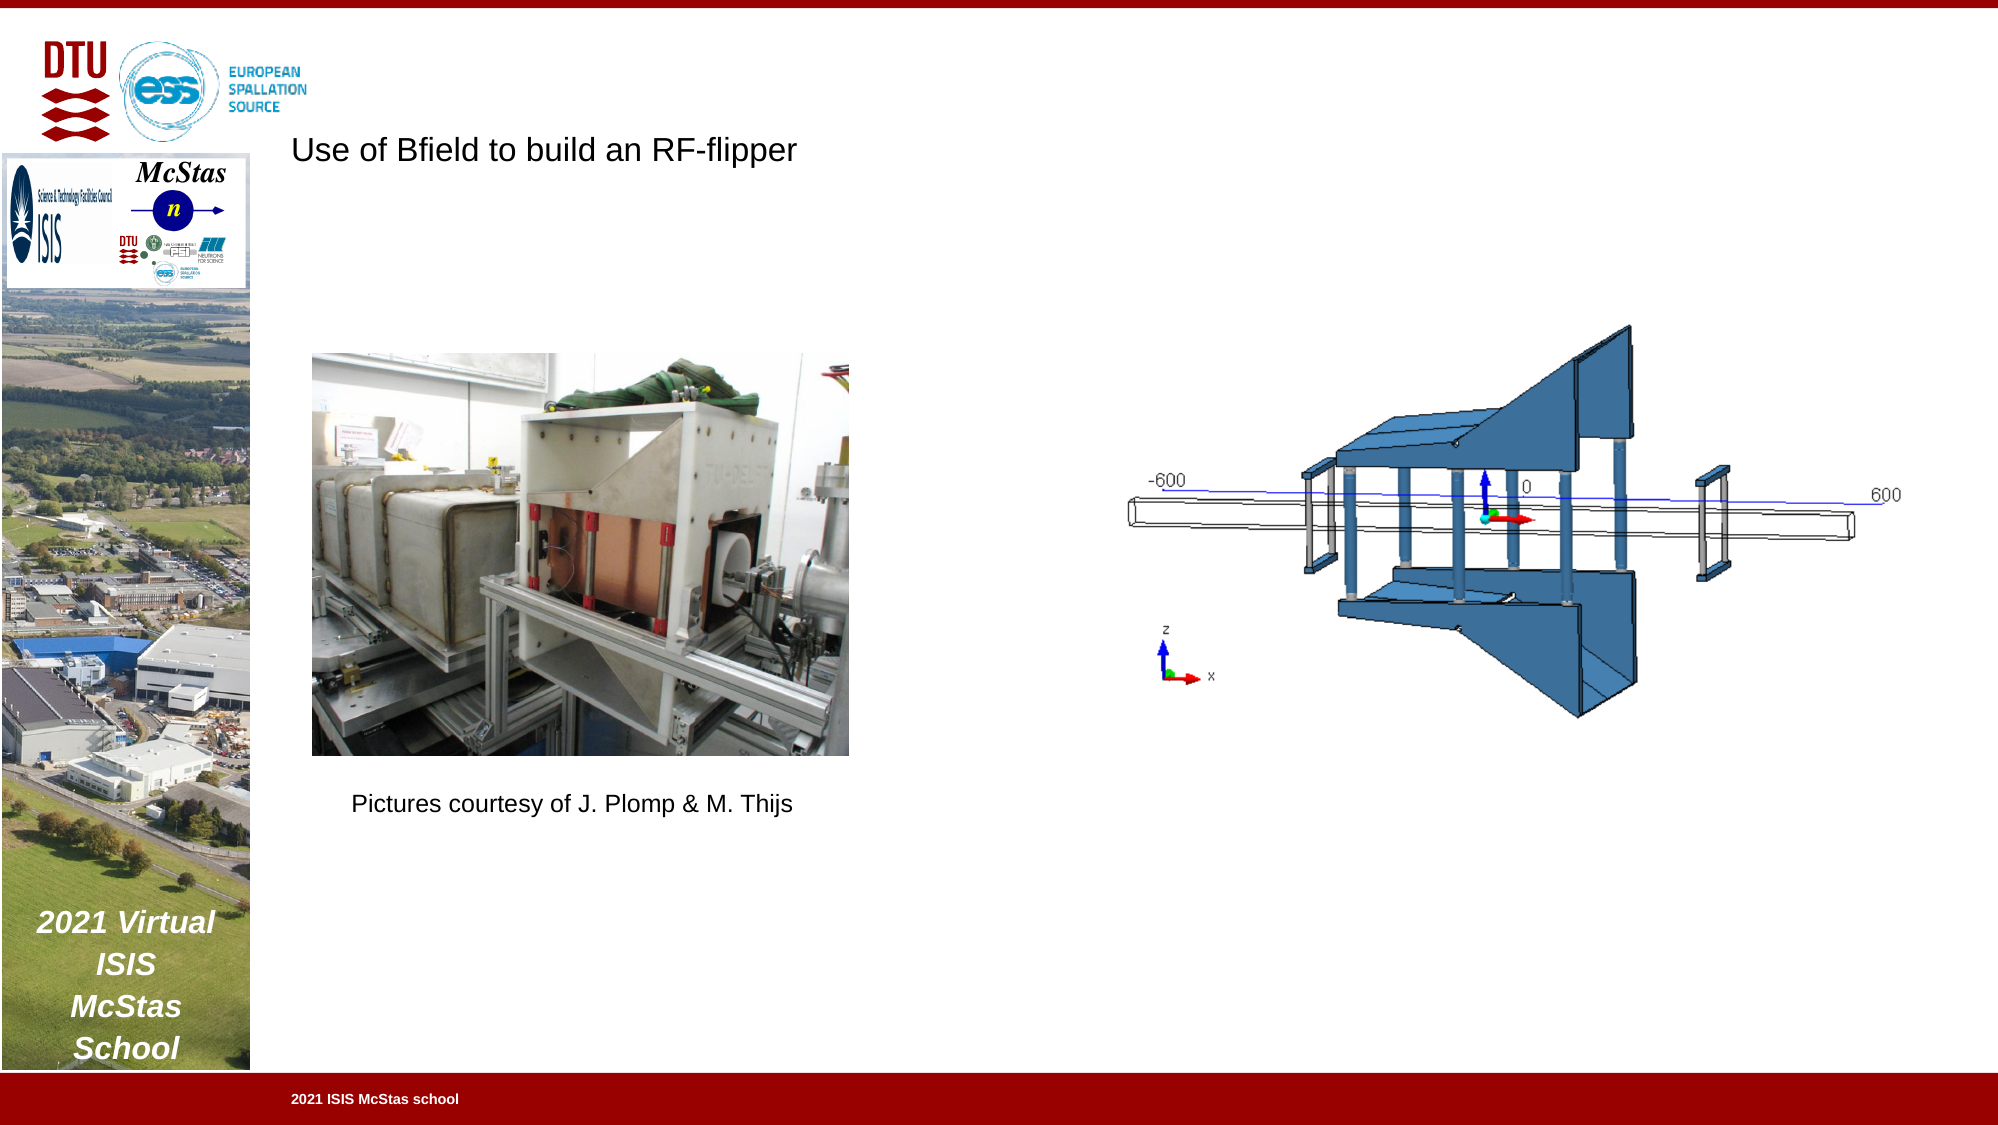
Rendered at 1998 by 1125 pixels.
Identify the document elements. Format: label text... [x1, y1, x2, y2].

picture [2, 153, 250, 1070]
text_box Pictures courtesy of J. Plomp & M. Thijs [336, 782, 1341, 827]
title Use of Bfield to build an RF-flipper [291, 69, 1819, 230]
picture [1116, 307, 1920, 722]
picture [312, 353, 849, 756]
picture [119, 41, 307, 142]
